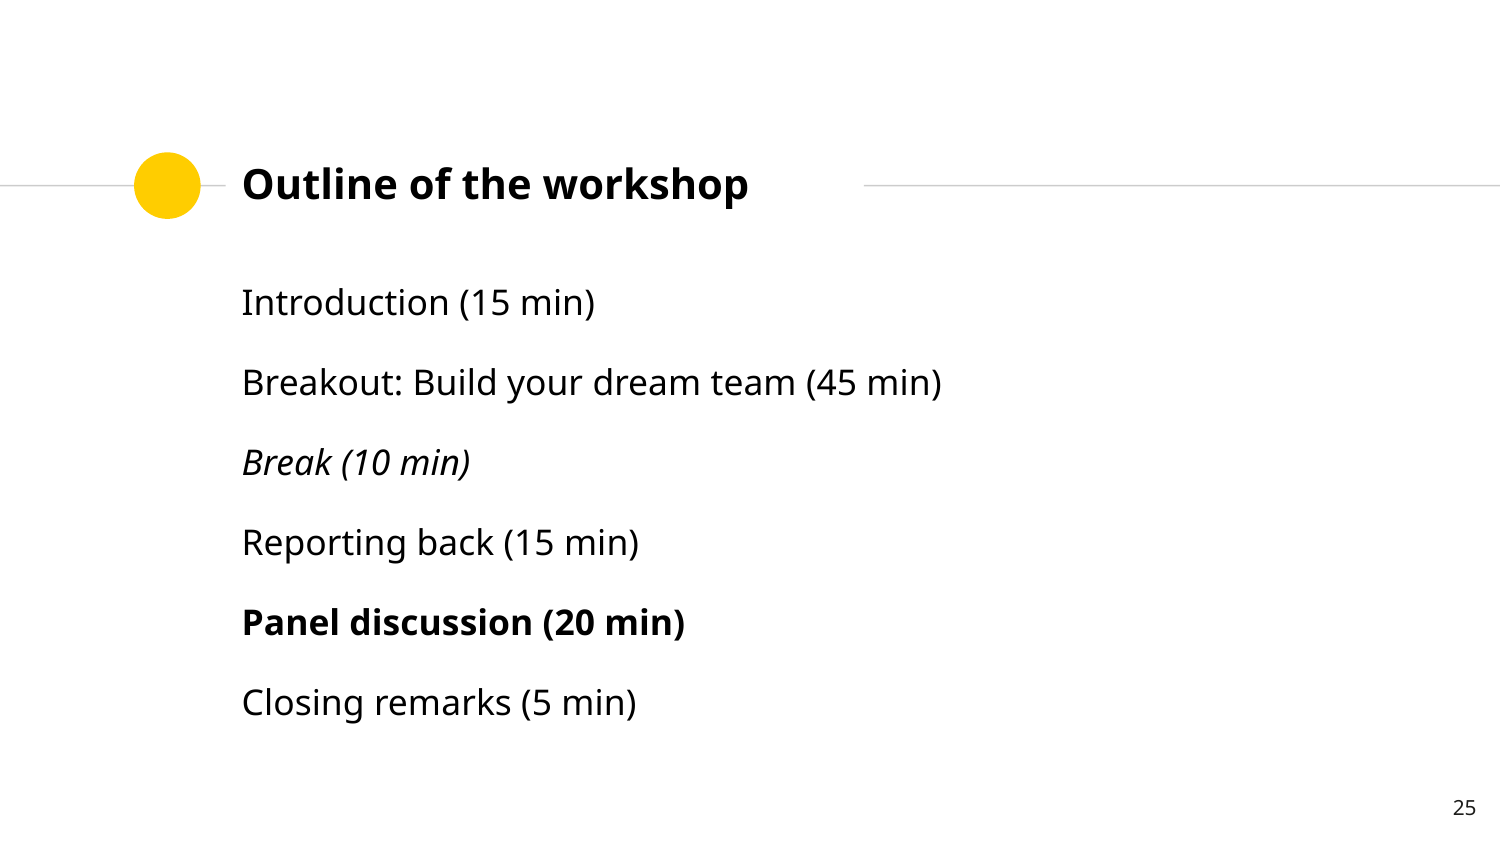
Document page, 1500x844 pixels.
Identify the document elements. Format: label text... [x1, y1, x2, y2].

list Introduction (15 min) Breakout: Build your dream team (45 min) Break (10 min) Reporting back (15 min) Panel discussion (20 min) Closing remarks (5 min) [226, 265, 1344, 776]
slide_number 1 [1401, 779, 1492, 844]
title Outline of the workshop [226, 146, 863, 219]
